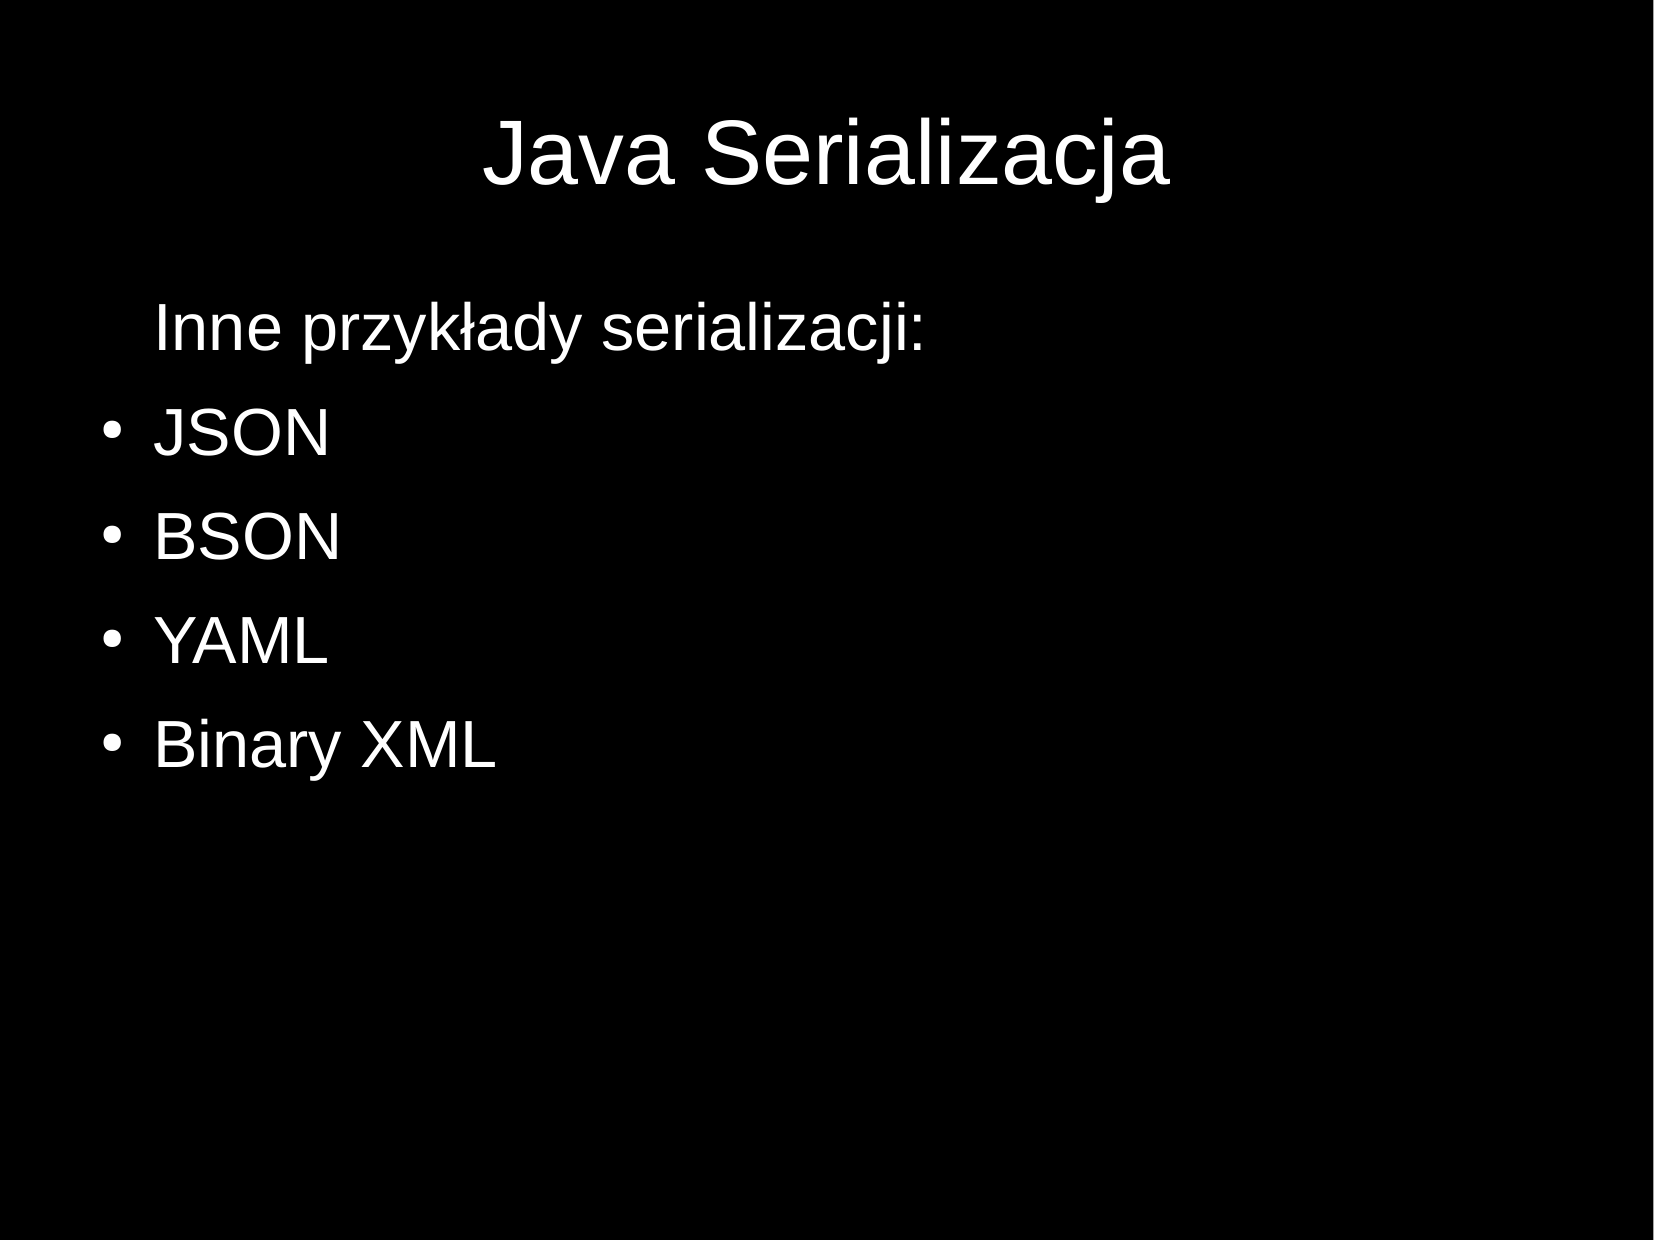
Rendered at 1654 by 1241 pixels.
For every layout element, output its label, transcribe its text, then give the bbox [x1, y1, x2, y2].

title Java Serializacja [82, 49, 1571, 257]
list Inne przykłady serializacji: JSON BSON YAML Binary XML [82, 290, 1571, 1010]
